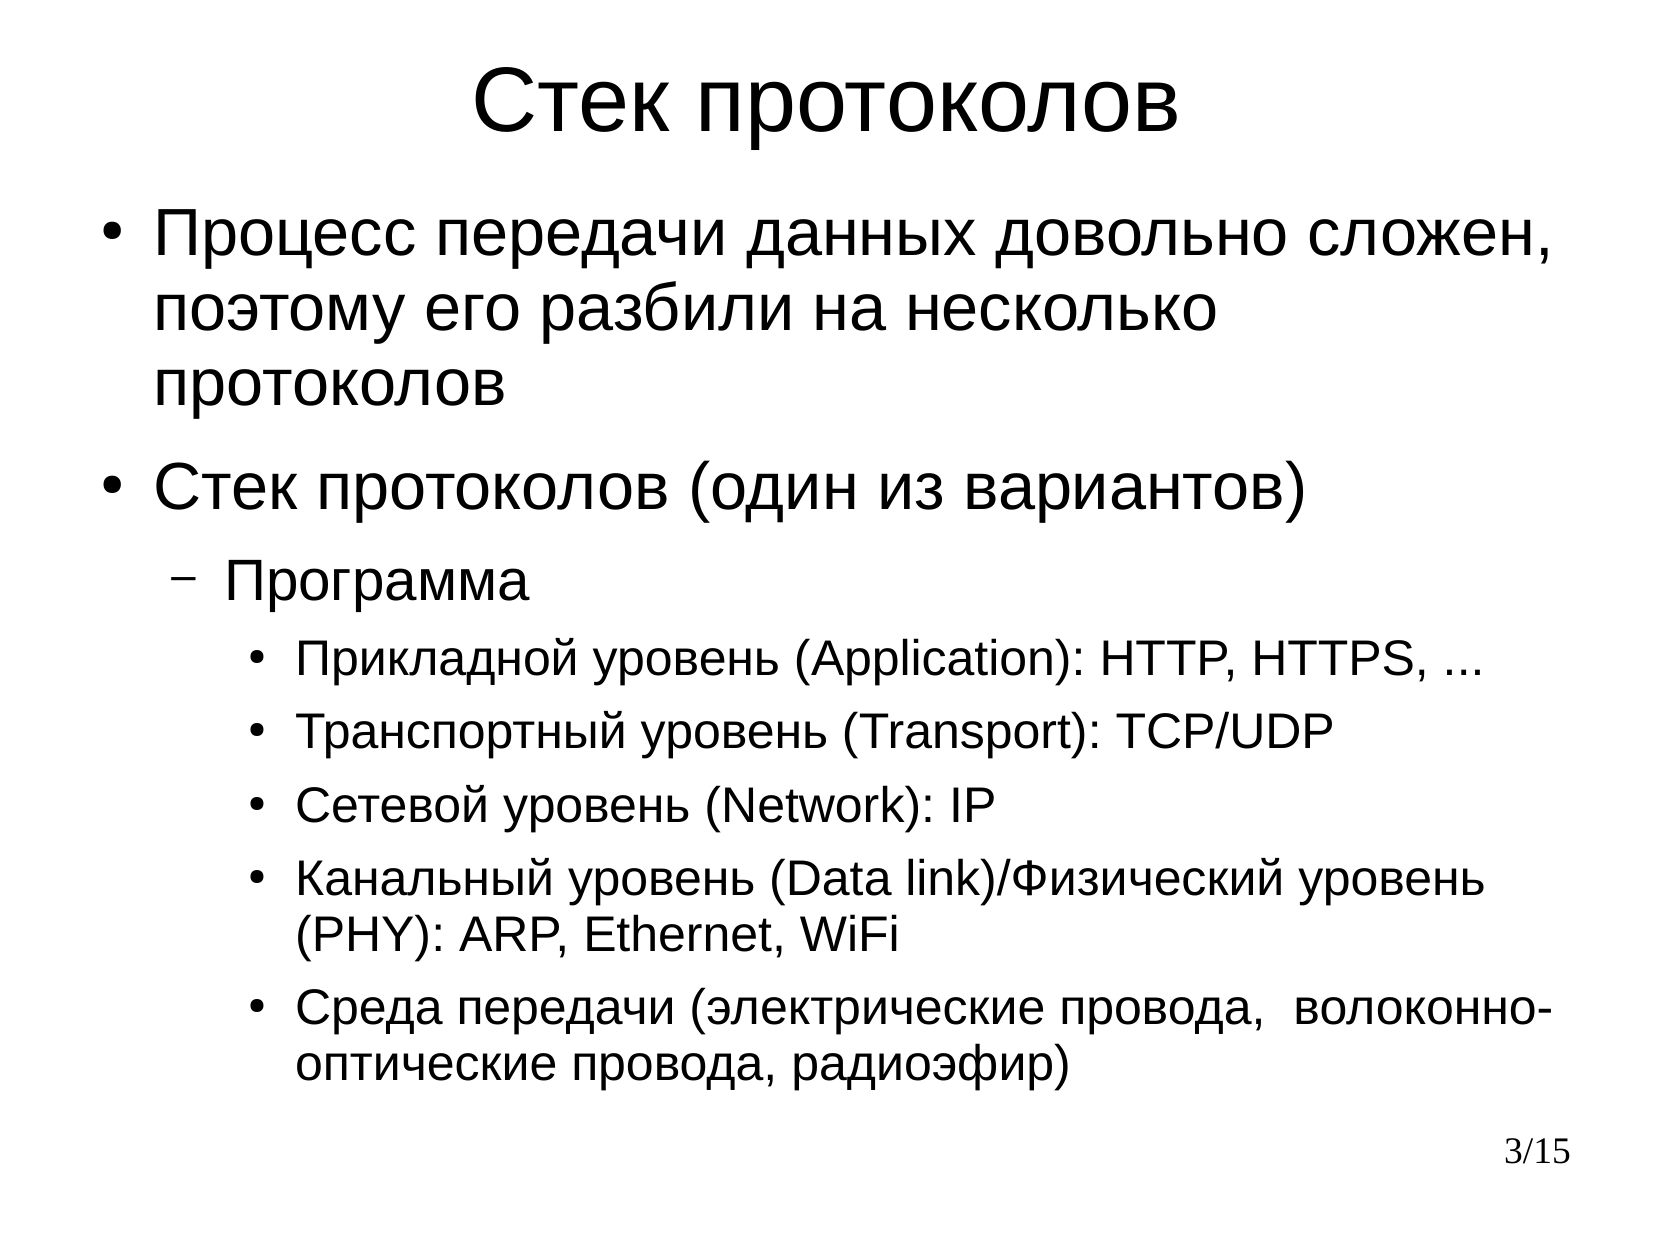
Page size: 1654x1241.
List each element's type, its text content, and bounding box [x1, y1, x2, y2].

list Процесс передачи данных довольно сложен, поэтому его разбили на несколько протоколов Стек протоколов (один из вариантов) Программа Прикладной уровень (Application): HTTP, HTTPS, ... Транспортный уровень (Transport): TCP/UDP Сетевой уровень (Network): IP Канальный уровень (Data link)/Физический уровень (PHY): ARP, Ethernet, WiFi Среда передачи (электрические провода, волоконно-оптические провода, радиоэфир) [82, 195, 1571, 1111]
title Стек протоколов [82, 34, 1571, 166]
